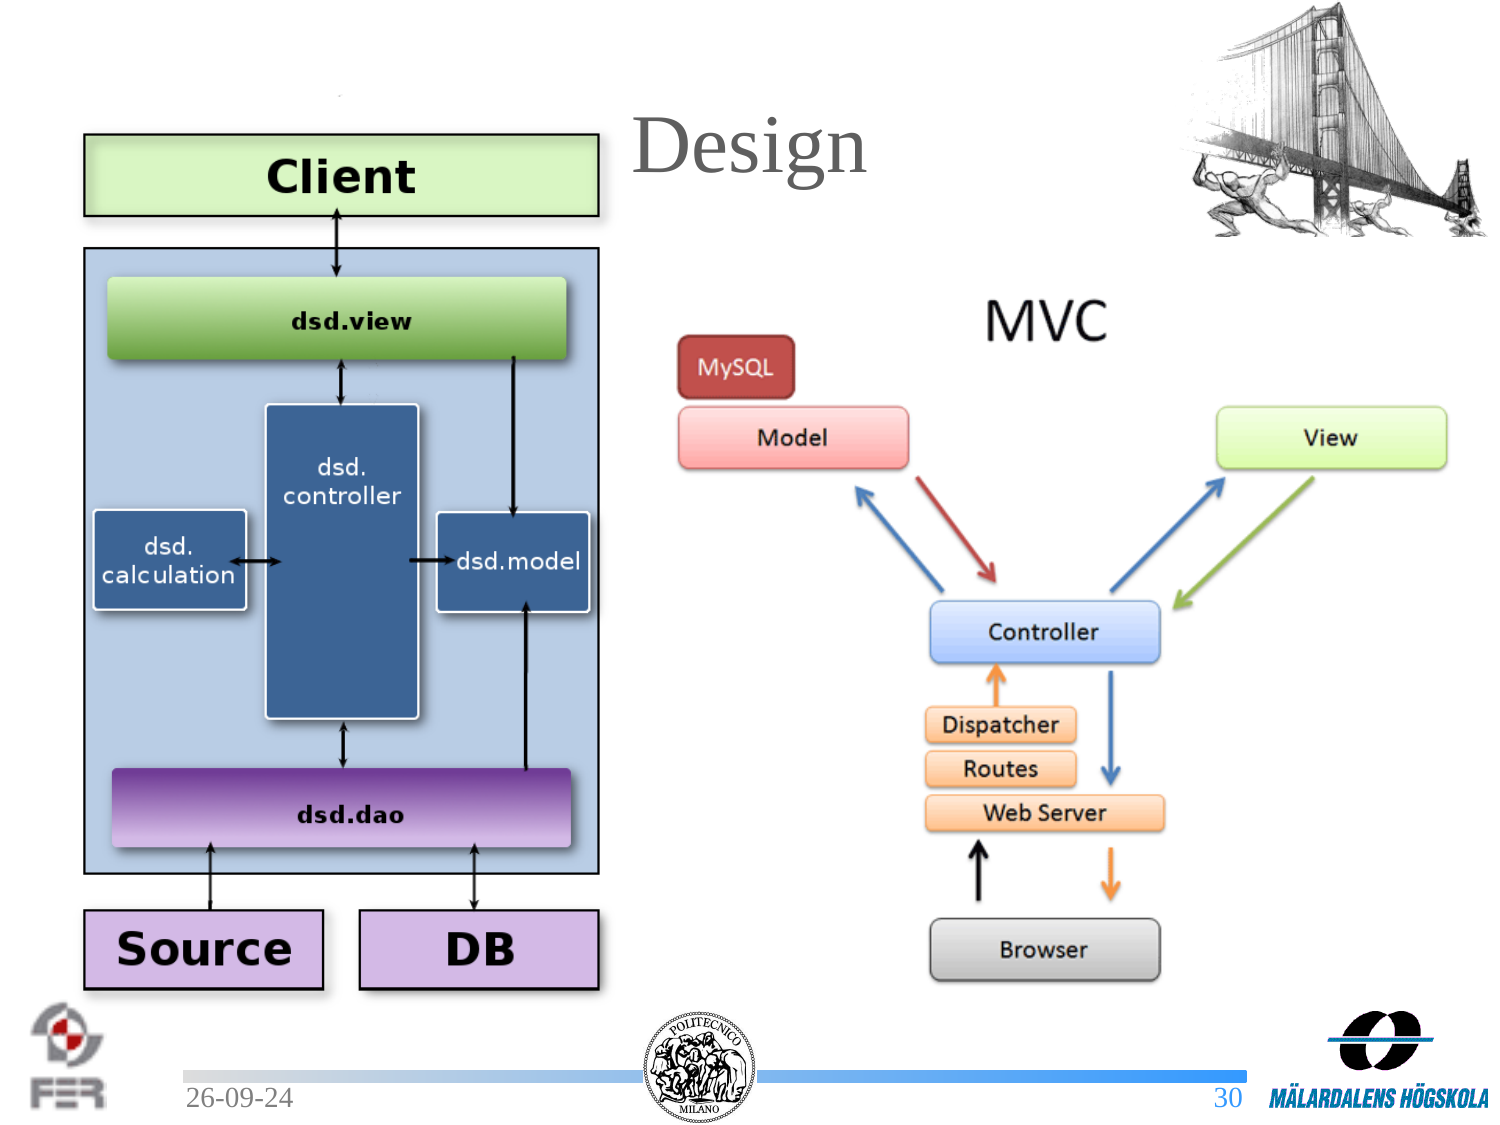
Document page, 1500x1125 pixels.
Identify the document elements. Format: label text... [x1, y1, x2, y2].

picture [672, 252, 1454, 990]
text_box 14-01-09 [171, 1070, 396, 1114]
text_box <numero> [1186, 1070, 1258, 1114]
picture [1269, 1011, 1488, 1108]
title Design [75, 45, 1175, 233]
picture [1454, 1091, 1459, 1108]
picture [1368, 1093, 1374, 1104]
picture [29, 91, 633, 1125]
picture [643, 1011, 757, 1123]
picture [1435, 1096, 1441, 1104]
picture [1175, 0, 1488, 237]
